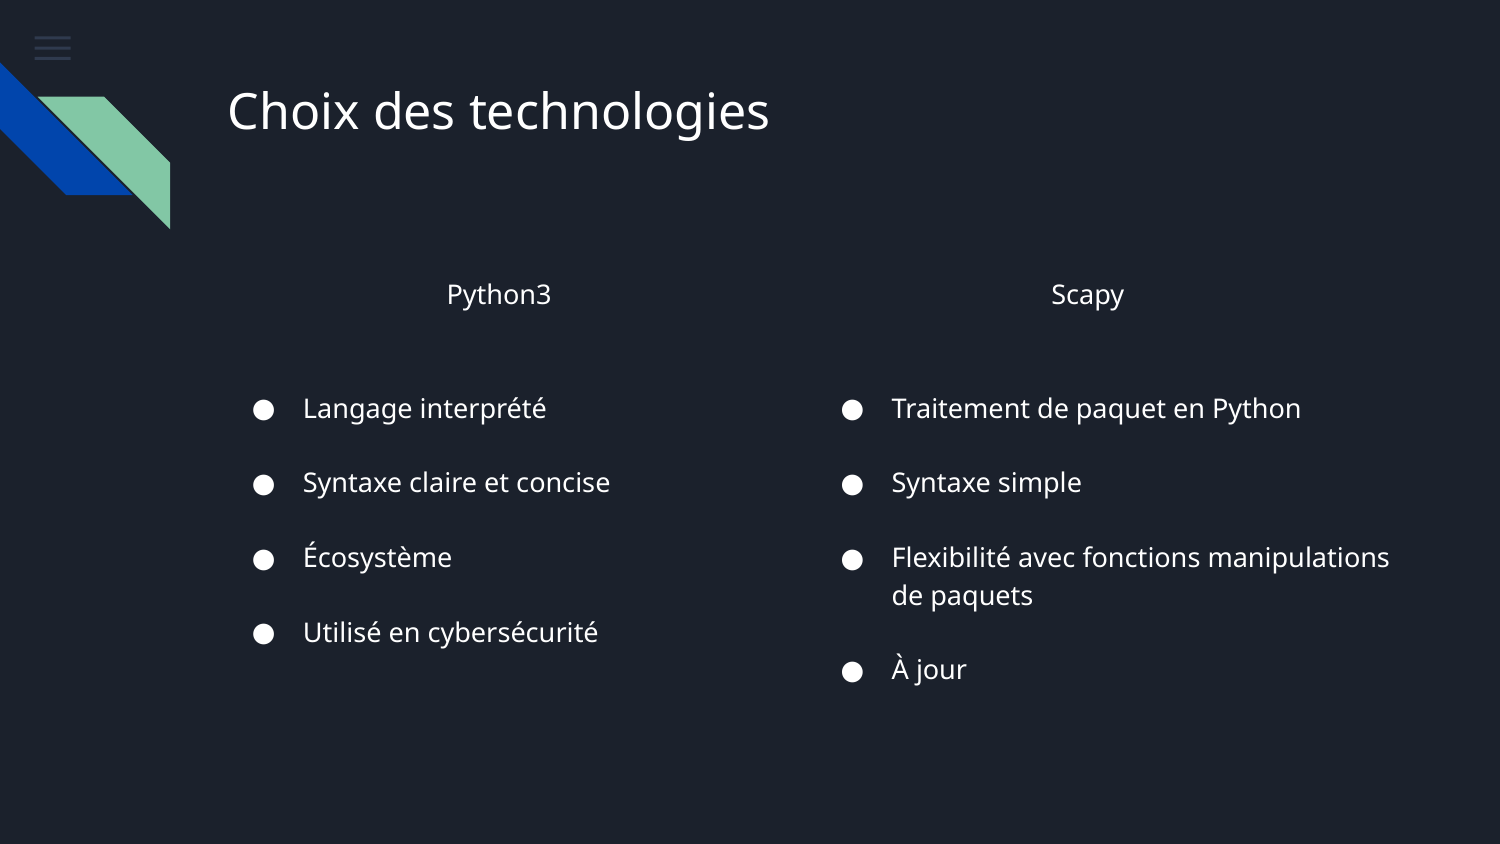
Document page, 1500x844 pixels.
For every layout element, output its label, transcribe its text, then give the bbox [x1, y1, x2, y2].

title Choix des technologies [212, 64, 1368, 215]
list Traitement de paquet en Python Syntaxe simple Flexibilité avec fonctions manipulations de paquets À jour [801, 371, 1420, 742]
list Python3 [212, 257, 786, 329]
list Scapy [801, 257, 1375, 329]
list Langage interprété Syntaxe claire et concise Écosystème Utilisé en cybersécurité [212, 371, 786, 742]
